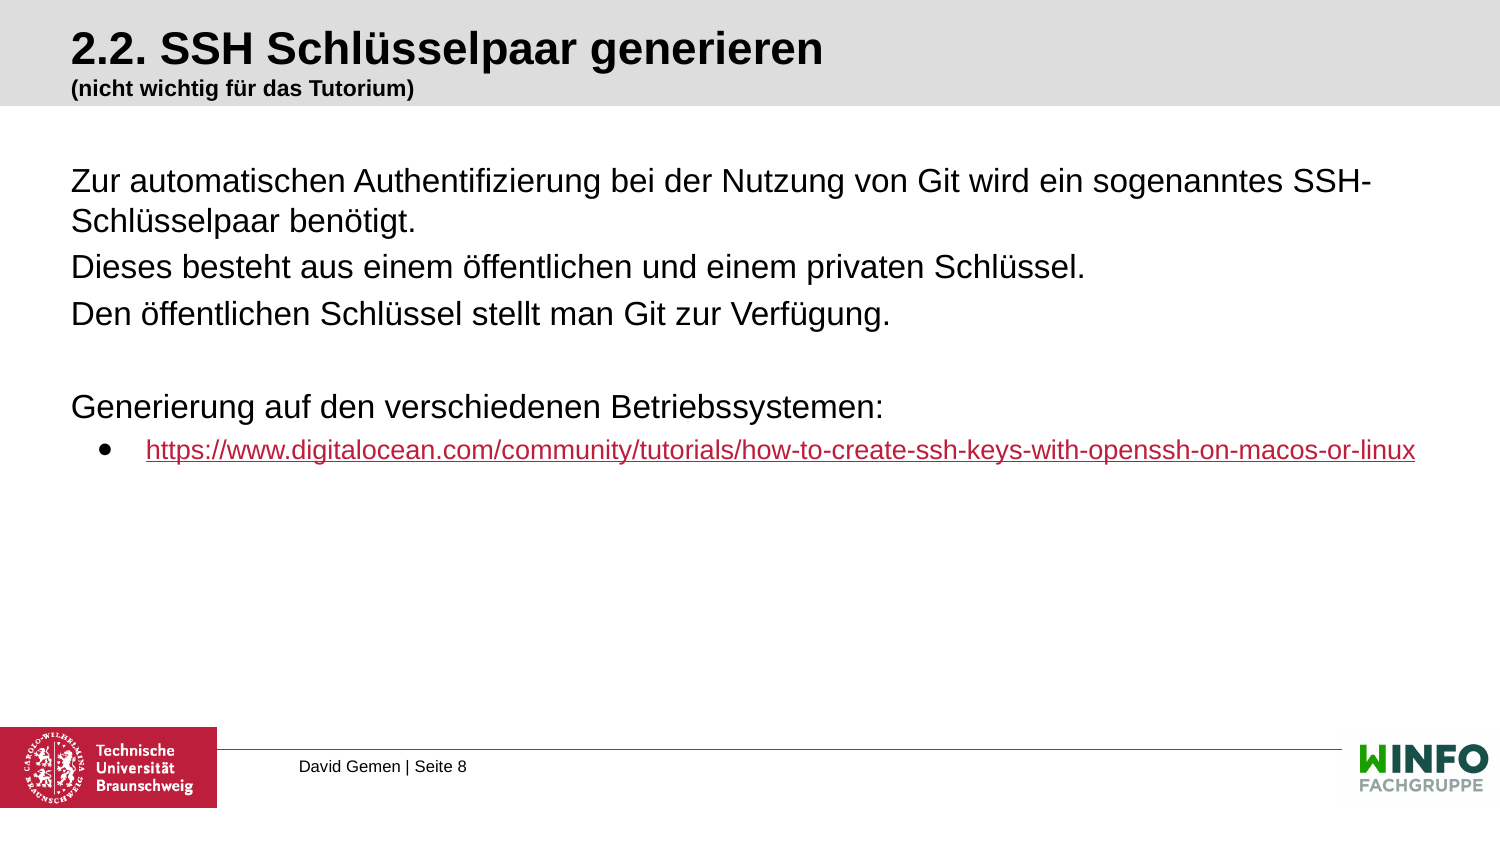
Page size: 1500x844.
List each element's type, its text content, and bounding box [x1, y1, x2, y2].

list Zur automatischen Authentifizierung bei der Nutzung von Git wird ein sogenanntes SSH-Schlüsselpaar benötigt. Dieses besteht aus einem öffentlichen und einem privaten Schlüssel. Den öffentlichen Schlüssel stellt man Git zur Verfügung. Generierung auf den verschiedenen Betriebssystemen: https://www.digitalocean.com/community/tutorials/how-to-create-ssh-keys-with-openssh-on-macos-or-linux [70, 159, 1445, 713]
title 2.2. SSH Schlüsselpaar generieren (nicht wichtig für das Tutorium) [70, 13, 1445, 101]
picture [0, 727, 217, 808]
picture [1342, 727, 1500, 808]
